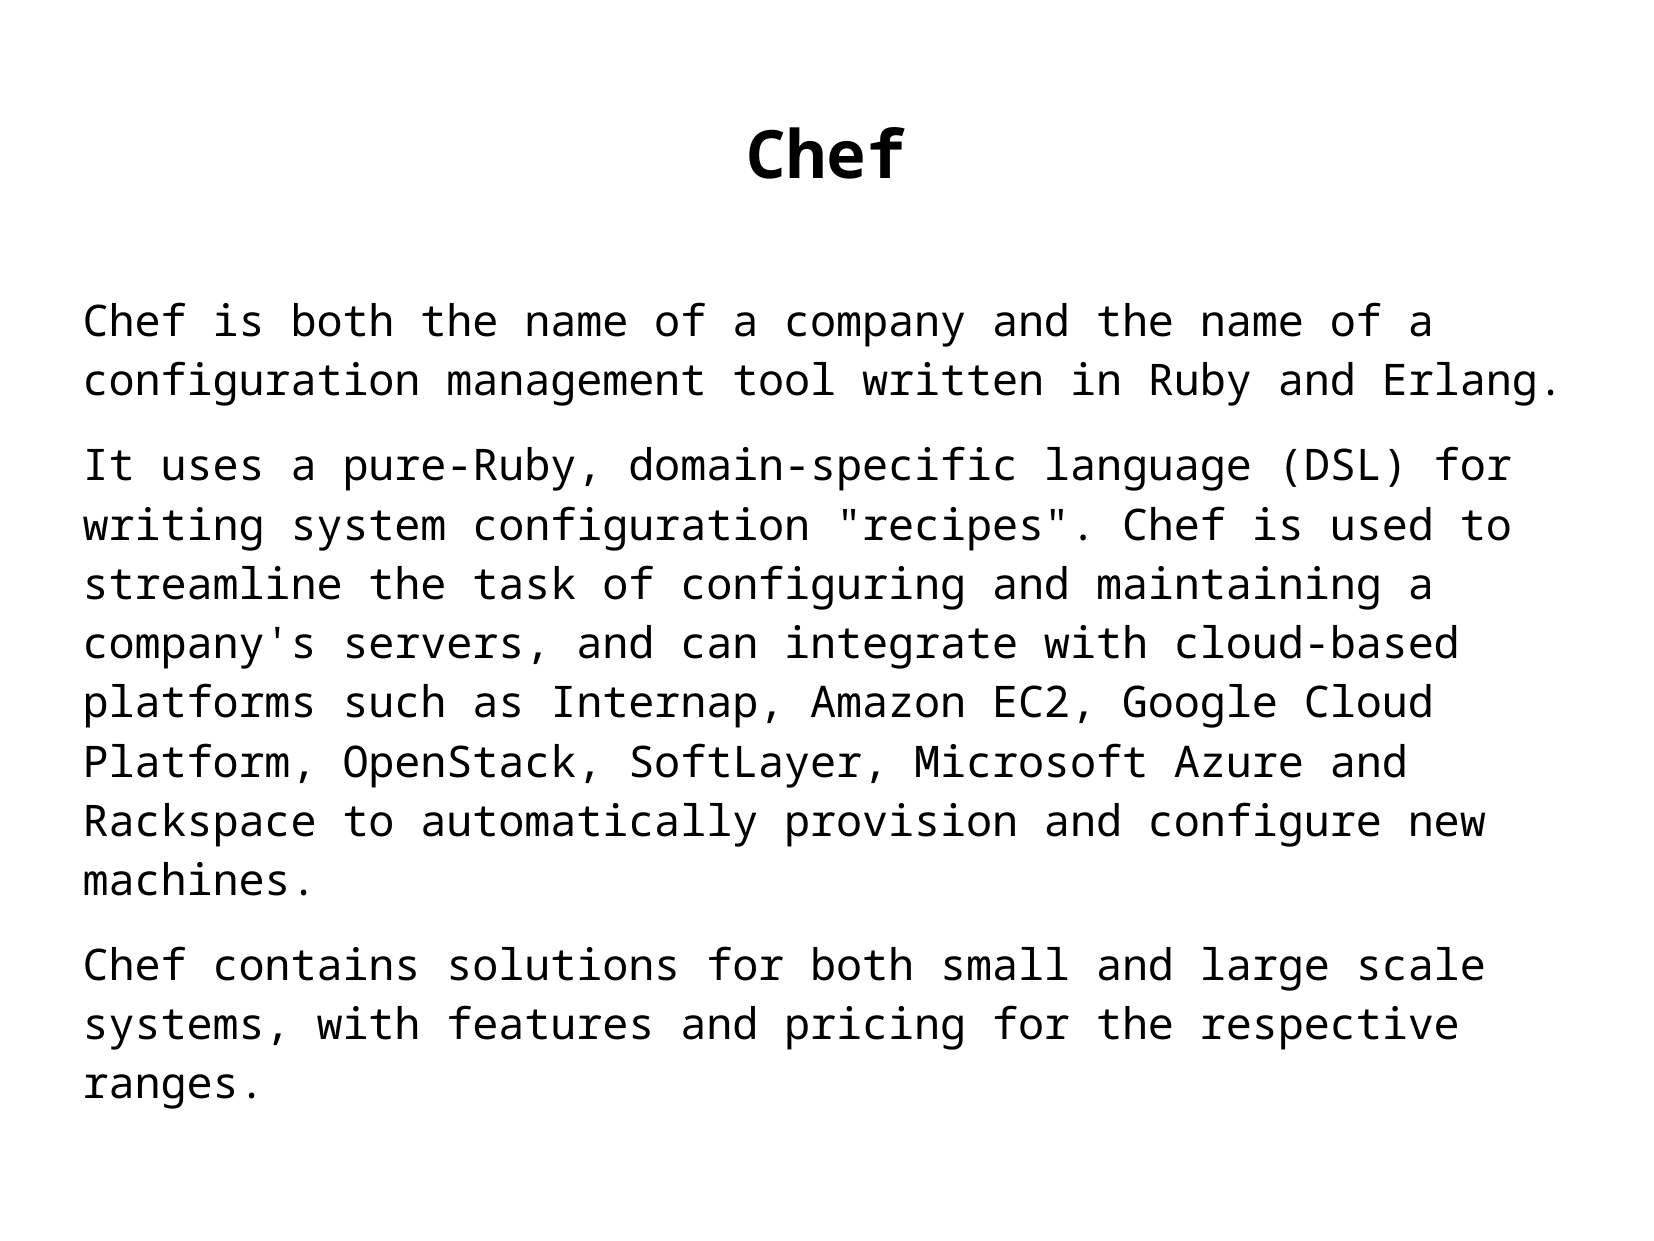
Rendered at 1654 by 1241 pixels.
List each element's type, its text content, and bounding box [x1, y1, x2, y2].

list Chef is both the name of a company and the name of a configuration management tool written in Ruby and Erlang. It uses a pure-Ruby, domain-specific language (DSL) for writing system configuration "recipes". Chef is used to streamline the task of configuring and maintaining a company's servers, and can integrate with cloud-based platforms such as Internap, Amazon EC2, Google Cloud Platform, OpenStack, SoftLayer, Microsoft Azure and Rackspace to automatically provision and configure new machines. Chef contains solutions for both small and large scale systems, with features and pricing for the respective ranges. [82, 290, 1571, 1134]
title Chef [82, 49, 1571, 257]
